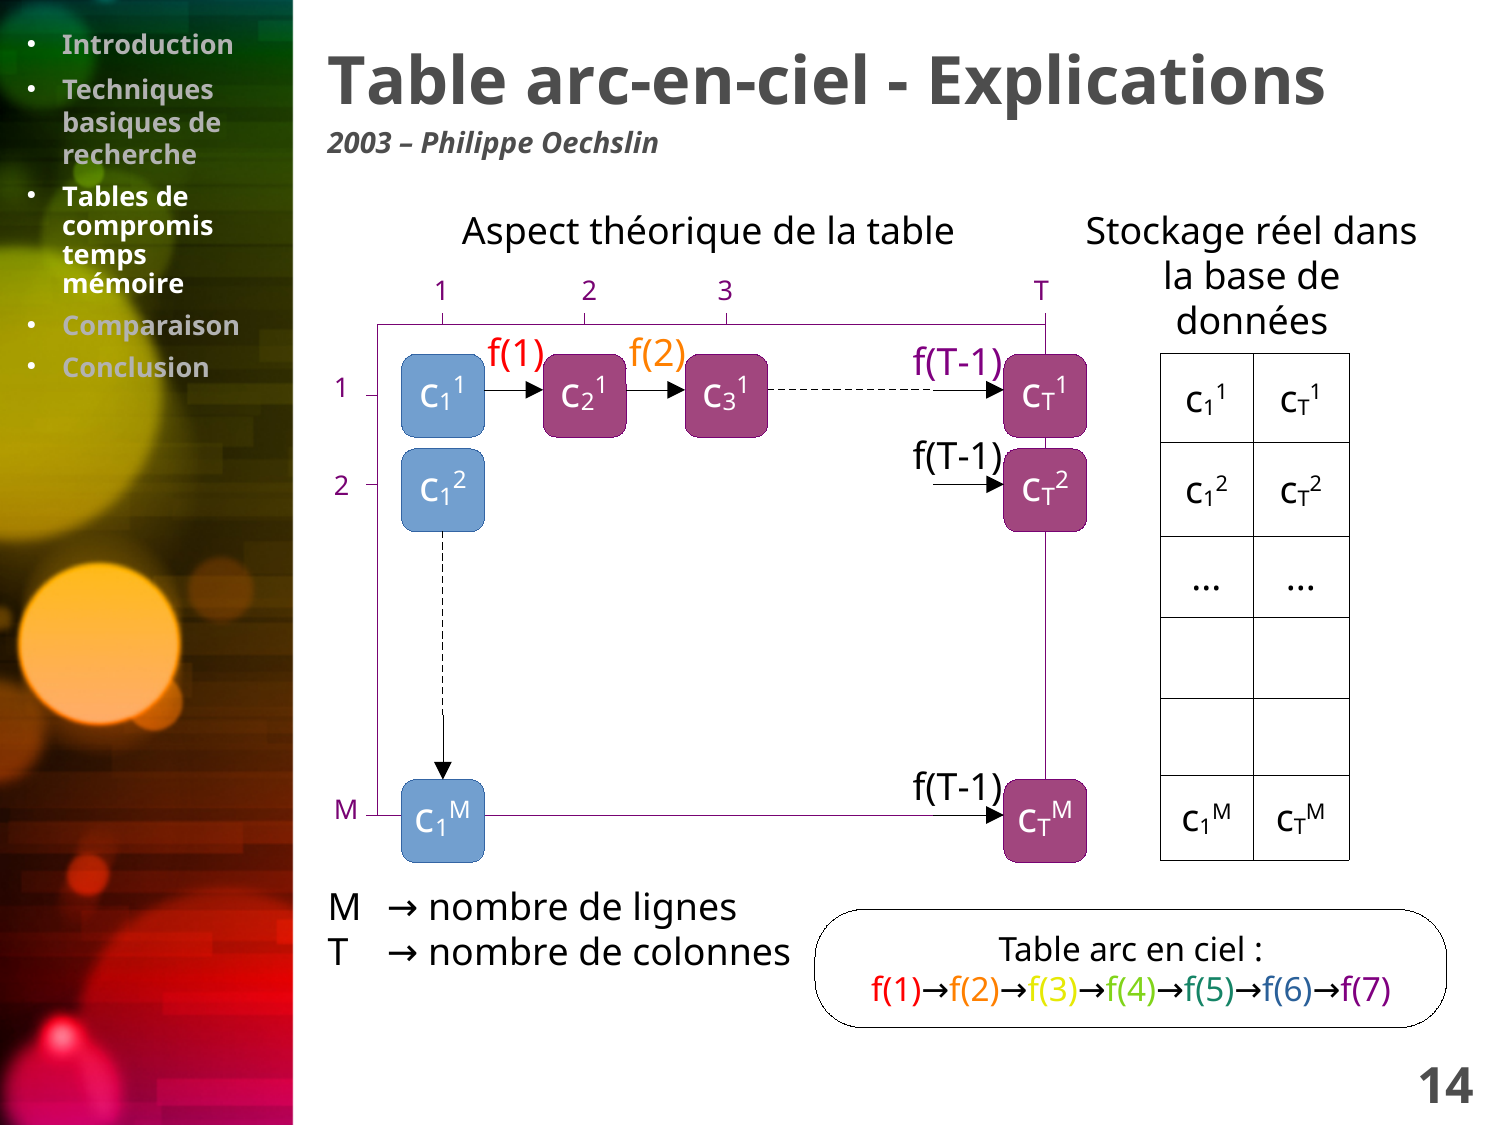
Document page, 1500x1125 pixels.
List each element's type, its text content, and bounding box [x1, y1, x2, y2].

table_cell ... [1161, 537, 1253, 617]
text_box Aspect théorique de la table [336, 199, 1081, 260]
text_box cT1 [1003, 354, 1087, 438]
text_box c21 [543, 354, 627, 438]
text_box M → nombre de lignes T → nombre de colonnes [312, 875, 810, 981]
text_box 1 2 3 T [419, 265, 1081, 314]
text_box Table arc en ciel : f(1)→f(2)→f(3)→f(4)→f(5)→f(6)→f(7) [814, 909, 1447, 1028]
table_cell c12 [1161, 443, 1253, 536]
title Table arc-en-ciel - Explications [312, 19, 1471, 138]
text_box f(2) [614, 325, 709, 382]
table_header cT1 [1254, 354, 1349, 442]
text_box 2003 – Philippe Oechslin [312, 117, 709, 168]
text_box 1 2 M [318, 363, 367, 833]
text_box <numéro> [1417, 1054, 1500, 1109]
table_cell cT2 [1254, 443, 1349, 536]
text_box f(T-1) [897, 424, 1028, 485]
text_box Stockage réel dans la base de données [1068, 199, 1436, 305]
text_box c11 [401, 354, 485, 438]
table_header c11 [1161, 354, 1253, 442]
table_cell c1M [1161, 776, 1253, 860]
text_box cTM [1003, 779, 1087, 863]
text_box Introduction Techniques basiques de recherche Tables de compromis temps mémoire Comparaison Conclusion [11, 23, 284, 373]
text_box c1M [401, 779, 485, 863]
text_box c12 [401, 448, 485, 532]
table_cell [1254, 699, 1349, 775]
table_cell ... [1254, 537, 1349, 617]
text_box f(T-1) [897, 330, 1028, 391]
table_cell cTM [1254, 776, 1349, 860]
text_box f(T-1) [897, 755, 1028, 816]
table_cell [1161, 618, 1253, 698]
text_box c31 [685, 354, 768, 438]
table_cell [1161, 699, 1253, 775]
picture [0, 0, 1500, 1125]
text_box f(1) [472, 325, 567, 382]
text_box cT2 [1003, 448, 1087, 532]
table_cell [1254, 618, 1349, 698]
